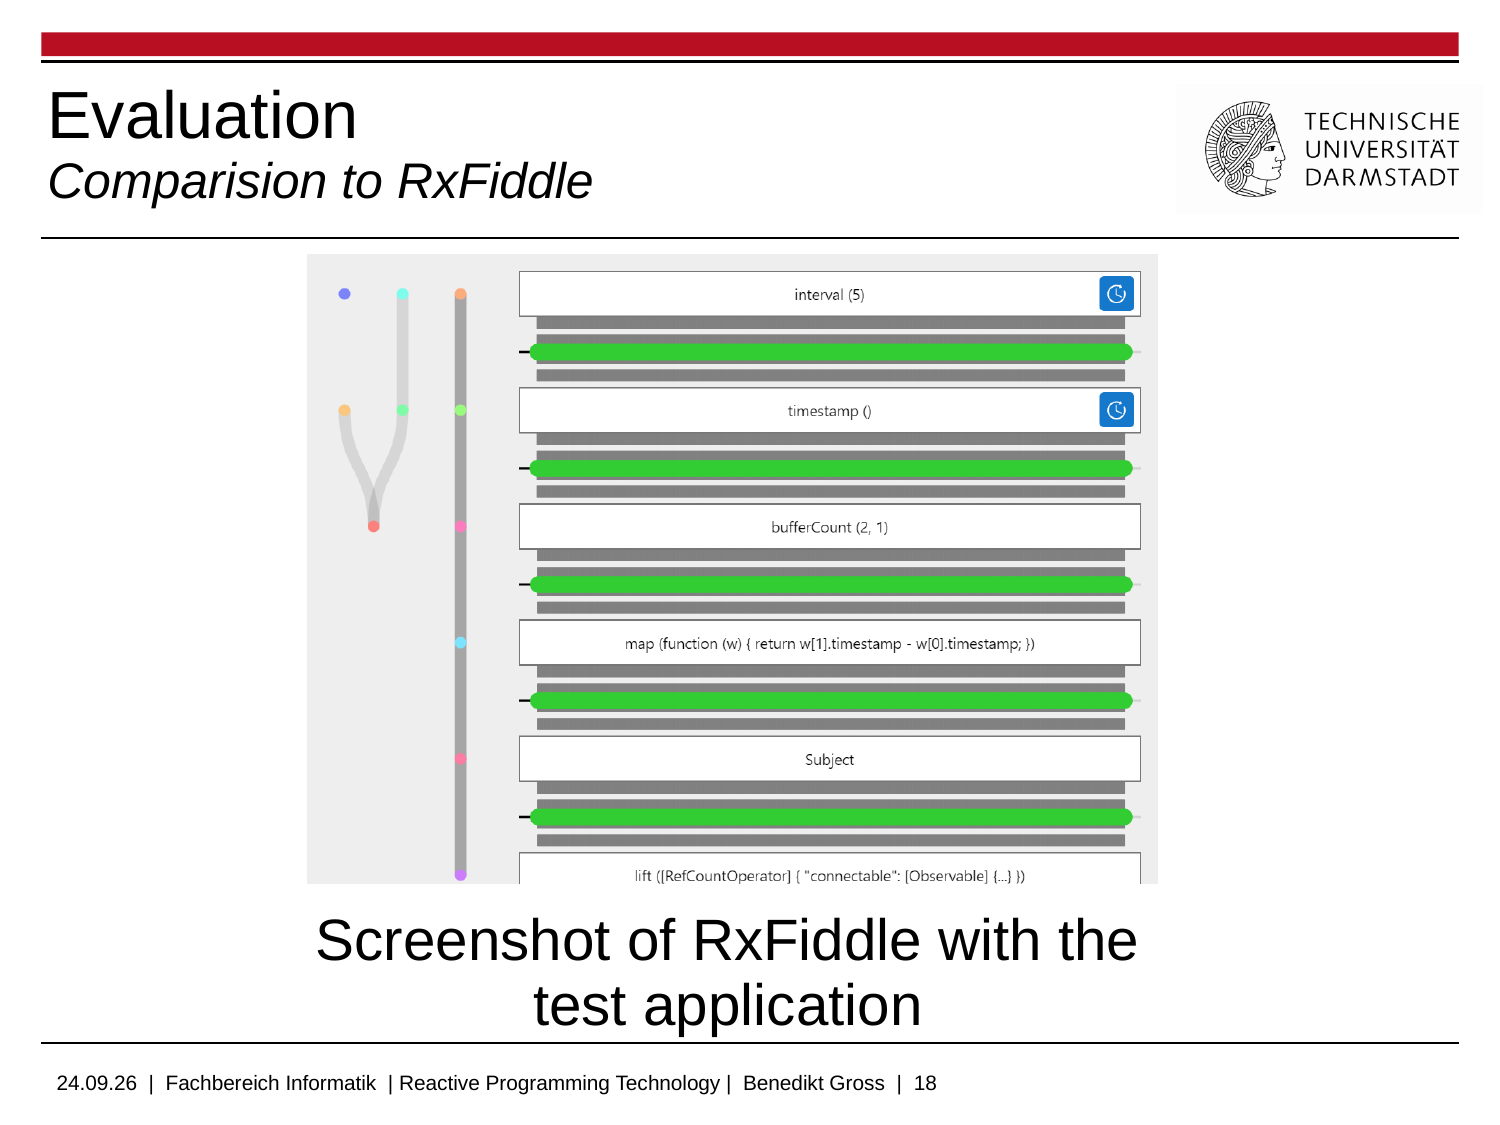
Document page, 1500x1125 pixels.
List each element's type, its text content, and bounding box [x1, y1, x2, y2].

text_box Screenshot of RxFiddle with the test application [275, 900, 1182, 1046]
picture [307, 254, 1158, 884]
title Evaluation Comparision to RxFiddle [47, 68, 1137, 219]
